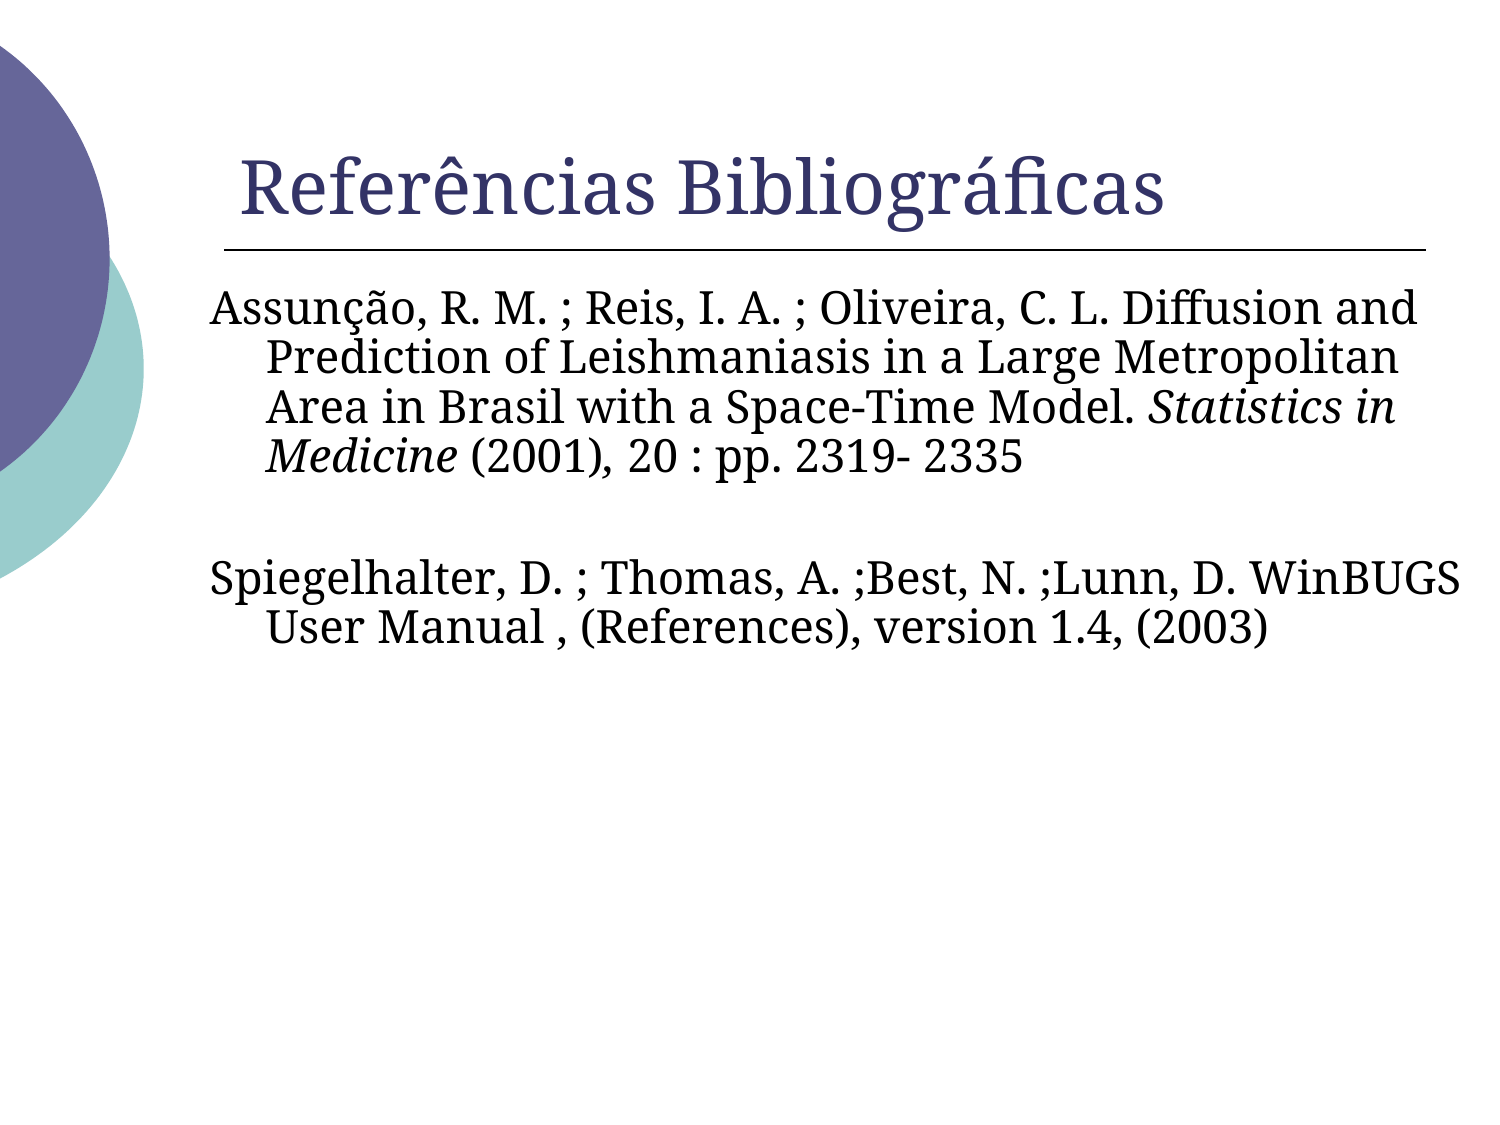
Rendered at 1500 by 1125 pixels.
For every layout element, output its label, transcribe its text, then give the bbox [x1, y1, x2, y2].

title Referências Bibliográficas [224, 49, 1425, 237]
list Assunção, R. M. ; Reis, I. A. ; Oliveira, C. L. Diffusion and Prediction of Leishmaniasis in a Large Metropolitan Area in Brasil with a Space-Time Model. Statistics in Medicine (2001), 20 : pp. 2319- 2335 Spiegelhalter, D. ; Thomas, A. ;Best, N. ;Lunn, D. WinBUGS User Manual , (References), version 1.4, (2003) [194, 277, 1500, 953]
